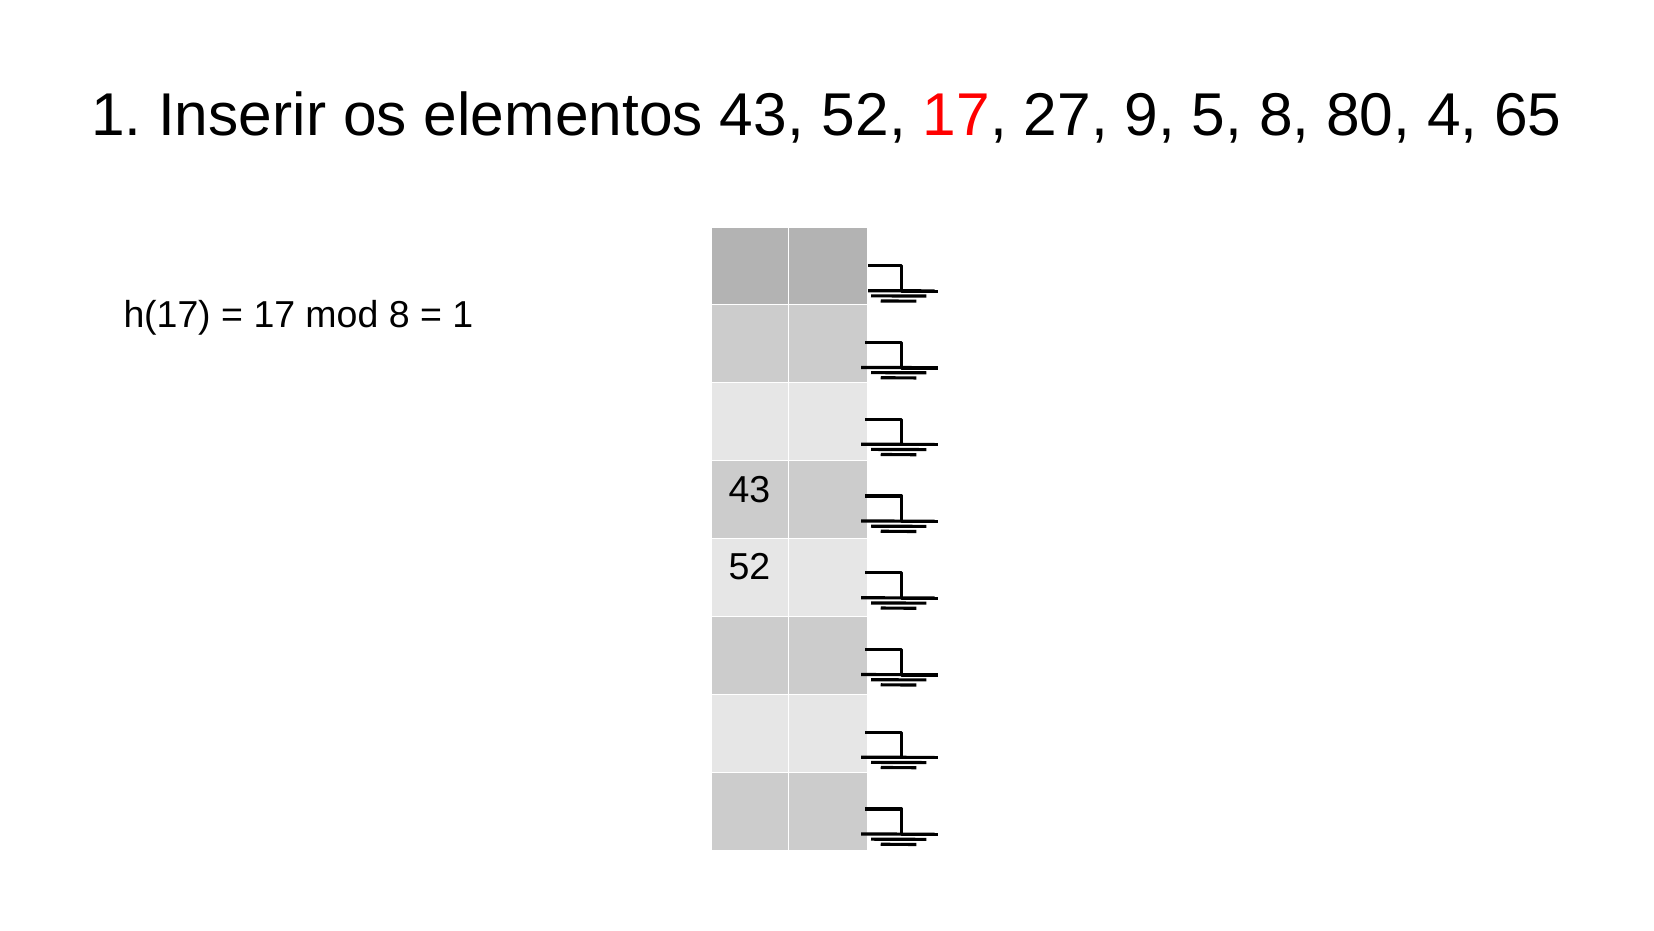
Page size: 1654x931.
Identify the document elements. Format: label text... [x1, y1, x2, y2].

table_cell [712, 383, 788, 460]
table_cell [789, 461, 867, 538]
table_header [712, 228, 788, 304]
table_cell 43 [712, 461, 788, 538]
table_cell [789, 305, 867, 382]
table_cell [712, 773, 788, 850]
table_cell [712, 695, 788, 772]
table_header [789, 228, 867, 304]
table_cell [789, 773, 867, 850]
table_cell [789, 617, 867, 694]
table_cell [712, 617, 788, 694]
table_cell [789, 695, 867, 772]
table_cell [789, 383, 867, 460]
title 1. Inserir os elementos 43, 52, 17, 27, 9, 5, 8, 80, 4, 65 [82, 37, 1571, 193]
text_box h(17) = 17 mod 8 = 1 [108, 285, 489, 343]
table_cell 52 [712, 539, 788, 616]
table_cell [789, 539, 867, 616]
table_cell [712, 305, 788, 382]
